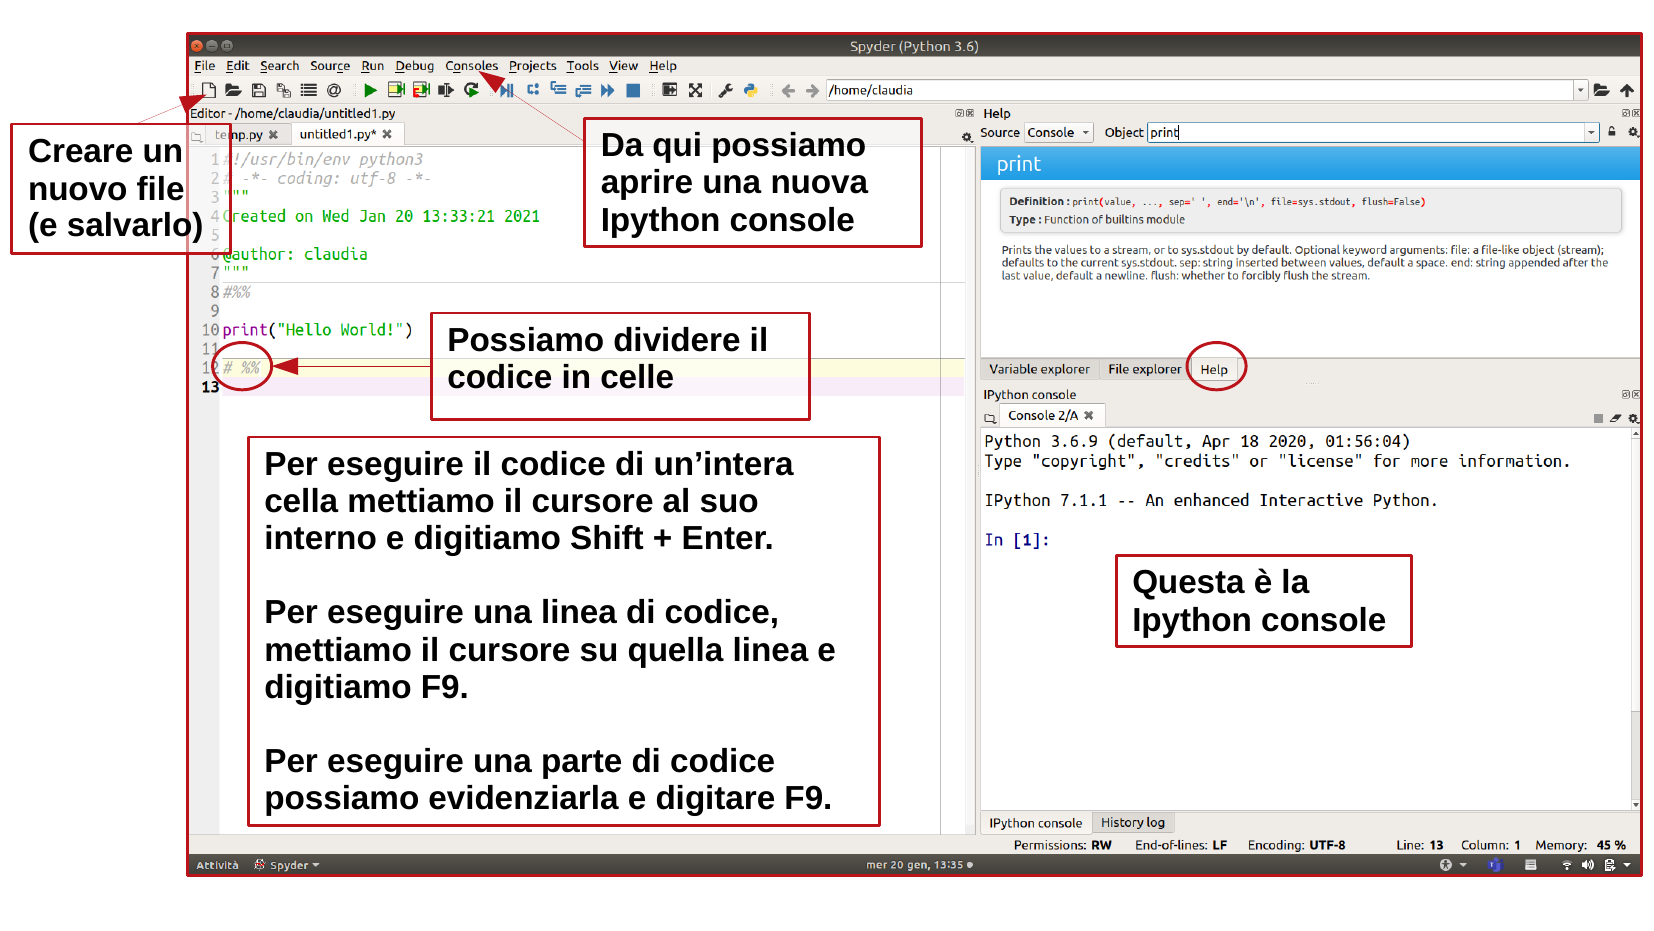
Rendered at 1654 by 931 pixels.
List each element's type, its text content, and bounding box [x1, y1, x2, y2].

picture [188, 35, 1641, 875]
text_box Per eseguire il codice di un’intera cella mettiamo il cursore al suo interno e digitiamo Shift + Enter. Per eseguire una linea di codice, mettiamo il cursore su quella linea e digitiamo F9. Per eseguire una parte di codice possiamo evidenziarla e digitare F9. [248, 437, 880, 826]
text_box Da qui possiamo aprire una nuova Ipython console [584, 118, 922, 247]
text_box Creare un nuovo file (e salvarlo) [11, 124, 231, 254]
text_box Questa è la Ipython console [1116, 555, 1412, 647]
text_box Possiamo dividere il codice in celle [431, 312, 810, 420]
